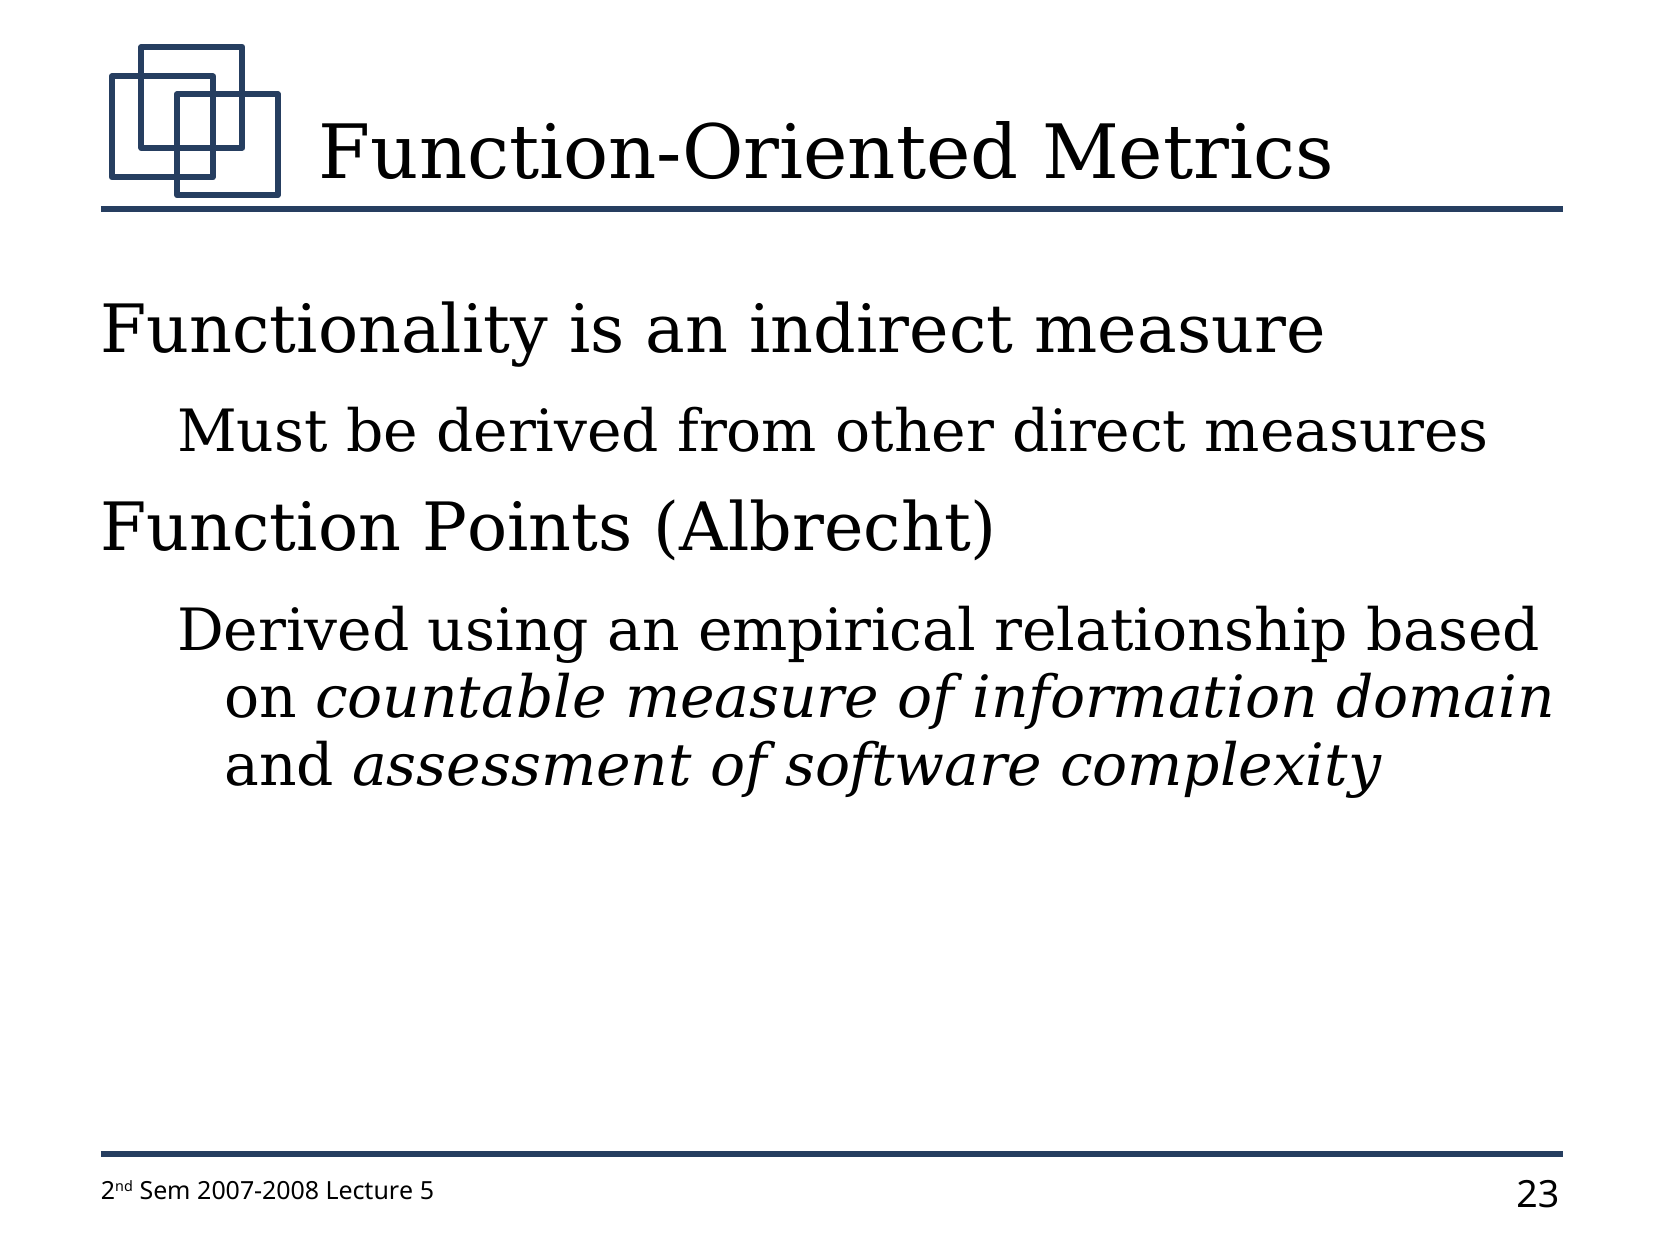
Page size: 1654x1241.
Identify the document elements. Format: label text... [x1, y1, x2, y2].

title Function-Oriented Metrics [82, 49, 1571, 257]
list Functionality is an indirect measure Must be derived from other direct measures Function Points (Albrecht) Derived using an empirical relationship based on countable measure of information domain and assessment of software complexity [82, 290, 1571, 1109]
